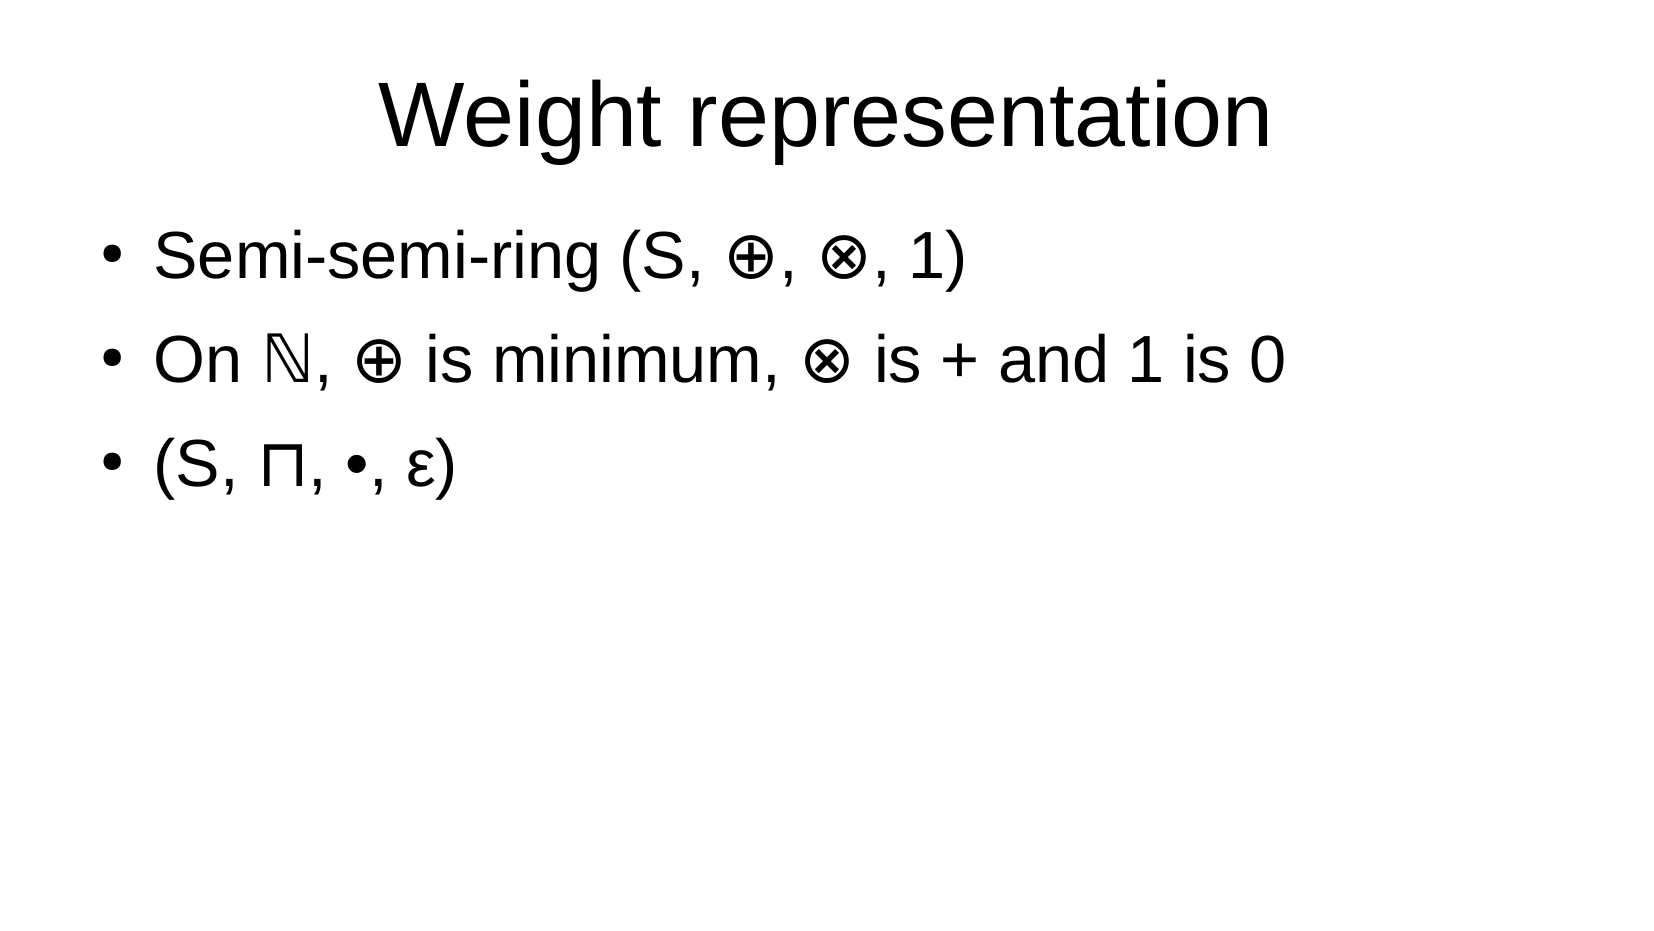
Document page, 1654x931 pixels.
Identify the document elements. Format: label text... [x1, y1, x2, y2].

list Semi-semi-ring (S, ⊕, ⊗, 1) On ℕ, ⊕ is minimum, ⊗ is + and 1 is 0 (S, ⊓, •, ε) [82, 217, 1571, 758]
title Weight representation [82, 37, 1571, 193]
